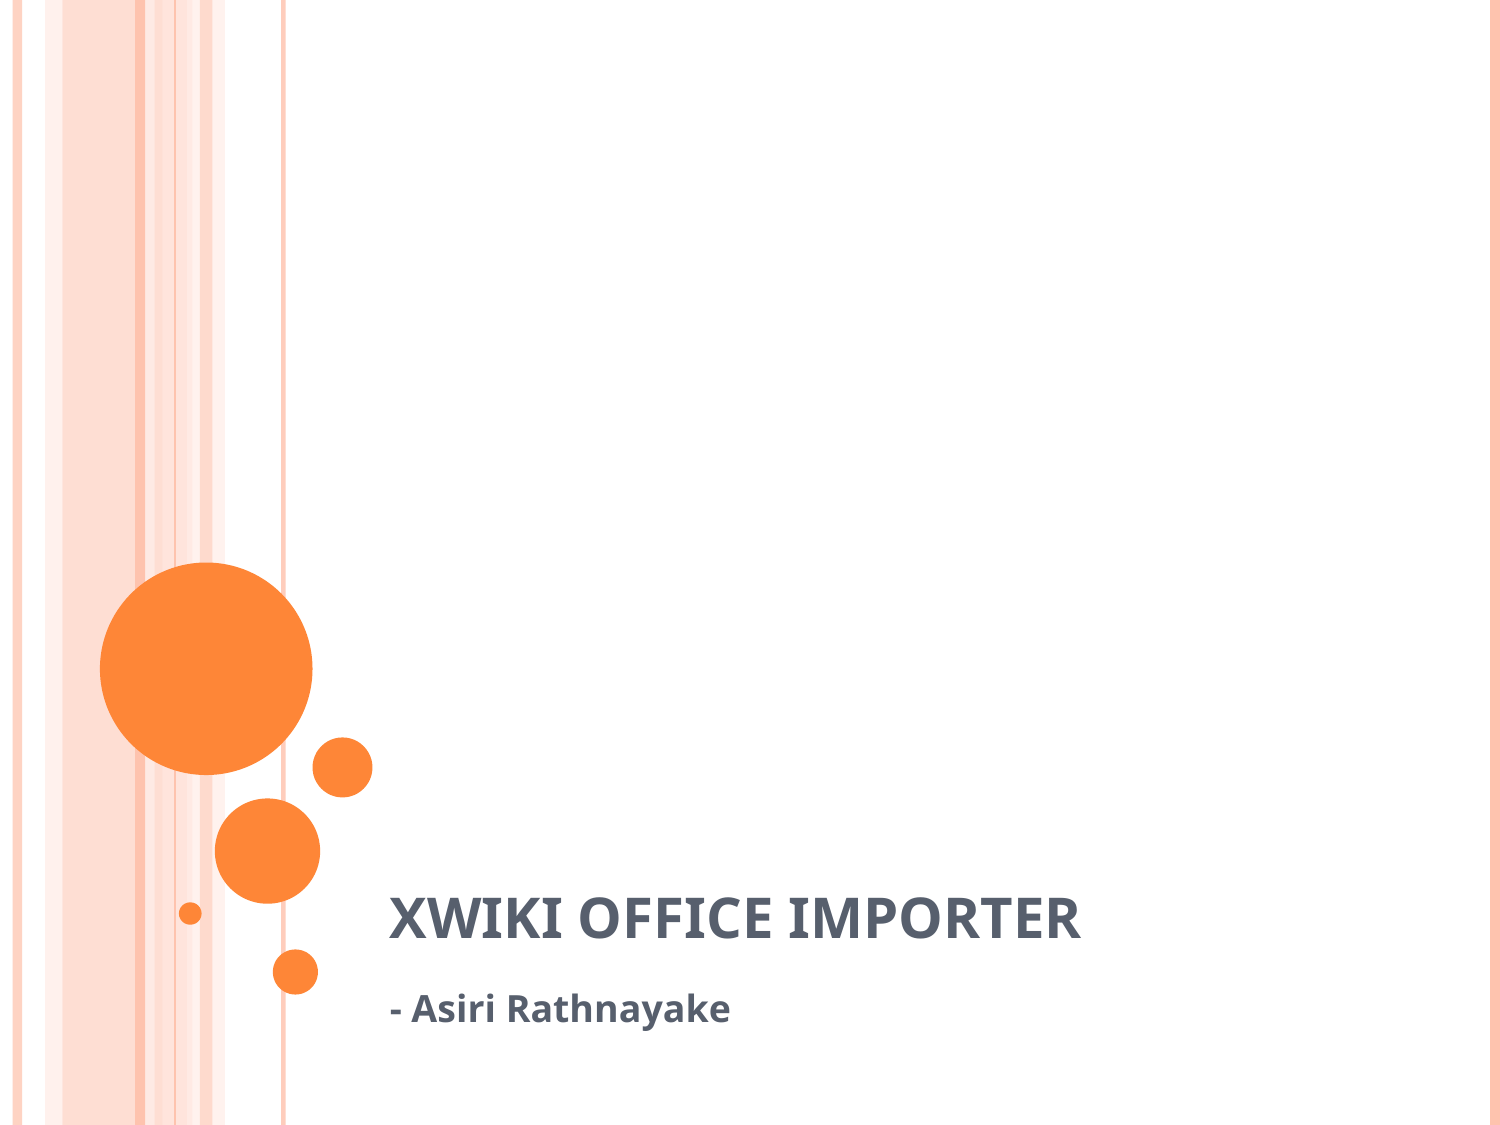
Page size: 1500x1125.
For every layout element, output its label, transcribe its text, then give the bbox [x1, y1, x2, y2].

text_box - Asiri Rathnayake [374, 974, 1388, 1046]
title XWIKI OFFICE IMPORTER [374, 876, 1388, 963]
